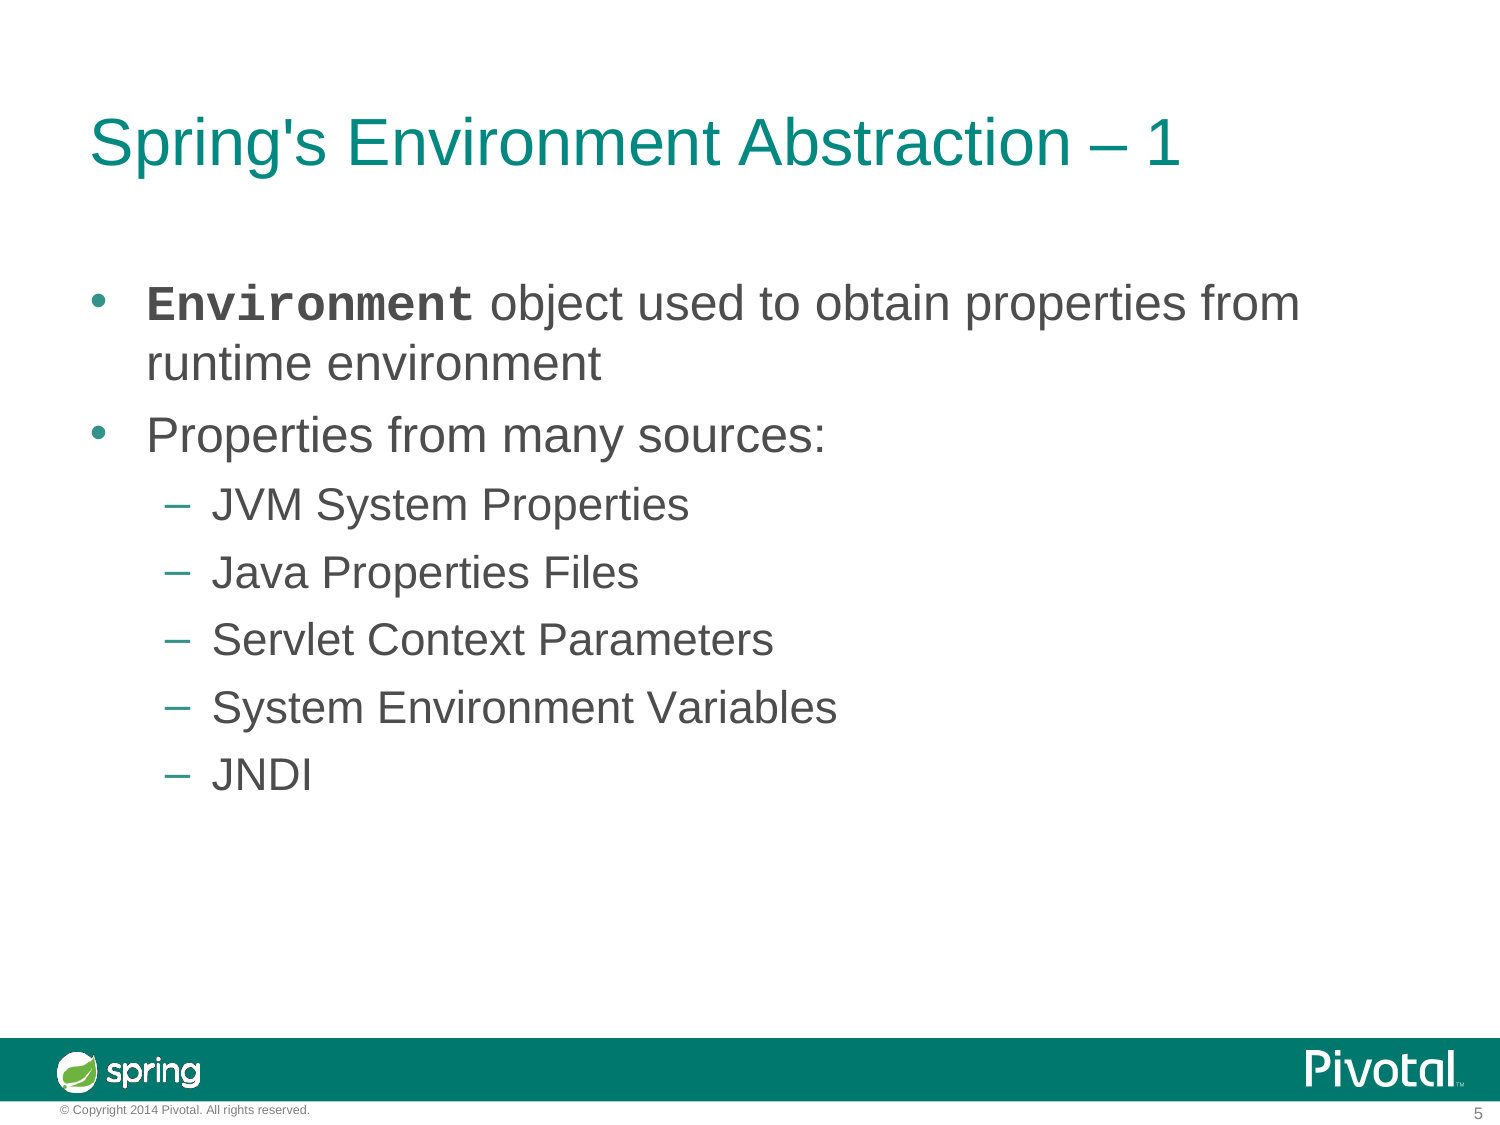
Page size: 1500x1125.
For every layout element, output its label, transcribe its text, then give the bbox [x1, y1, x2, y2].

title Spring's Environment Abstraction – 1 [75, 45, 1426, 233]
list Environment object used to obtain properties from runtime environment Properties from many sources: JVM System Properties Java Properties Files Servlet Context Parameters System Environment Variables JNDI [75, 262, 1426, 1005]
picture [1306, 1050, 1464, 1087]
picture [32, 1041, 210, 1103]
